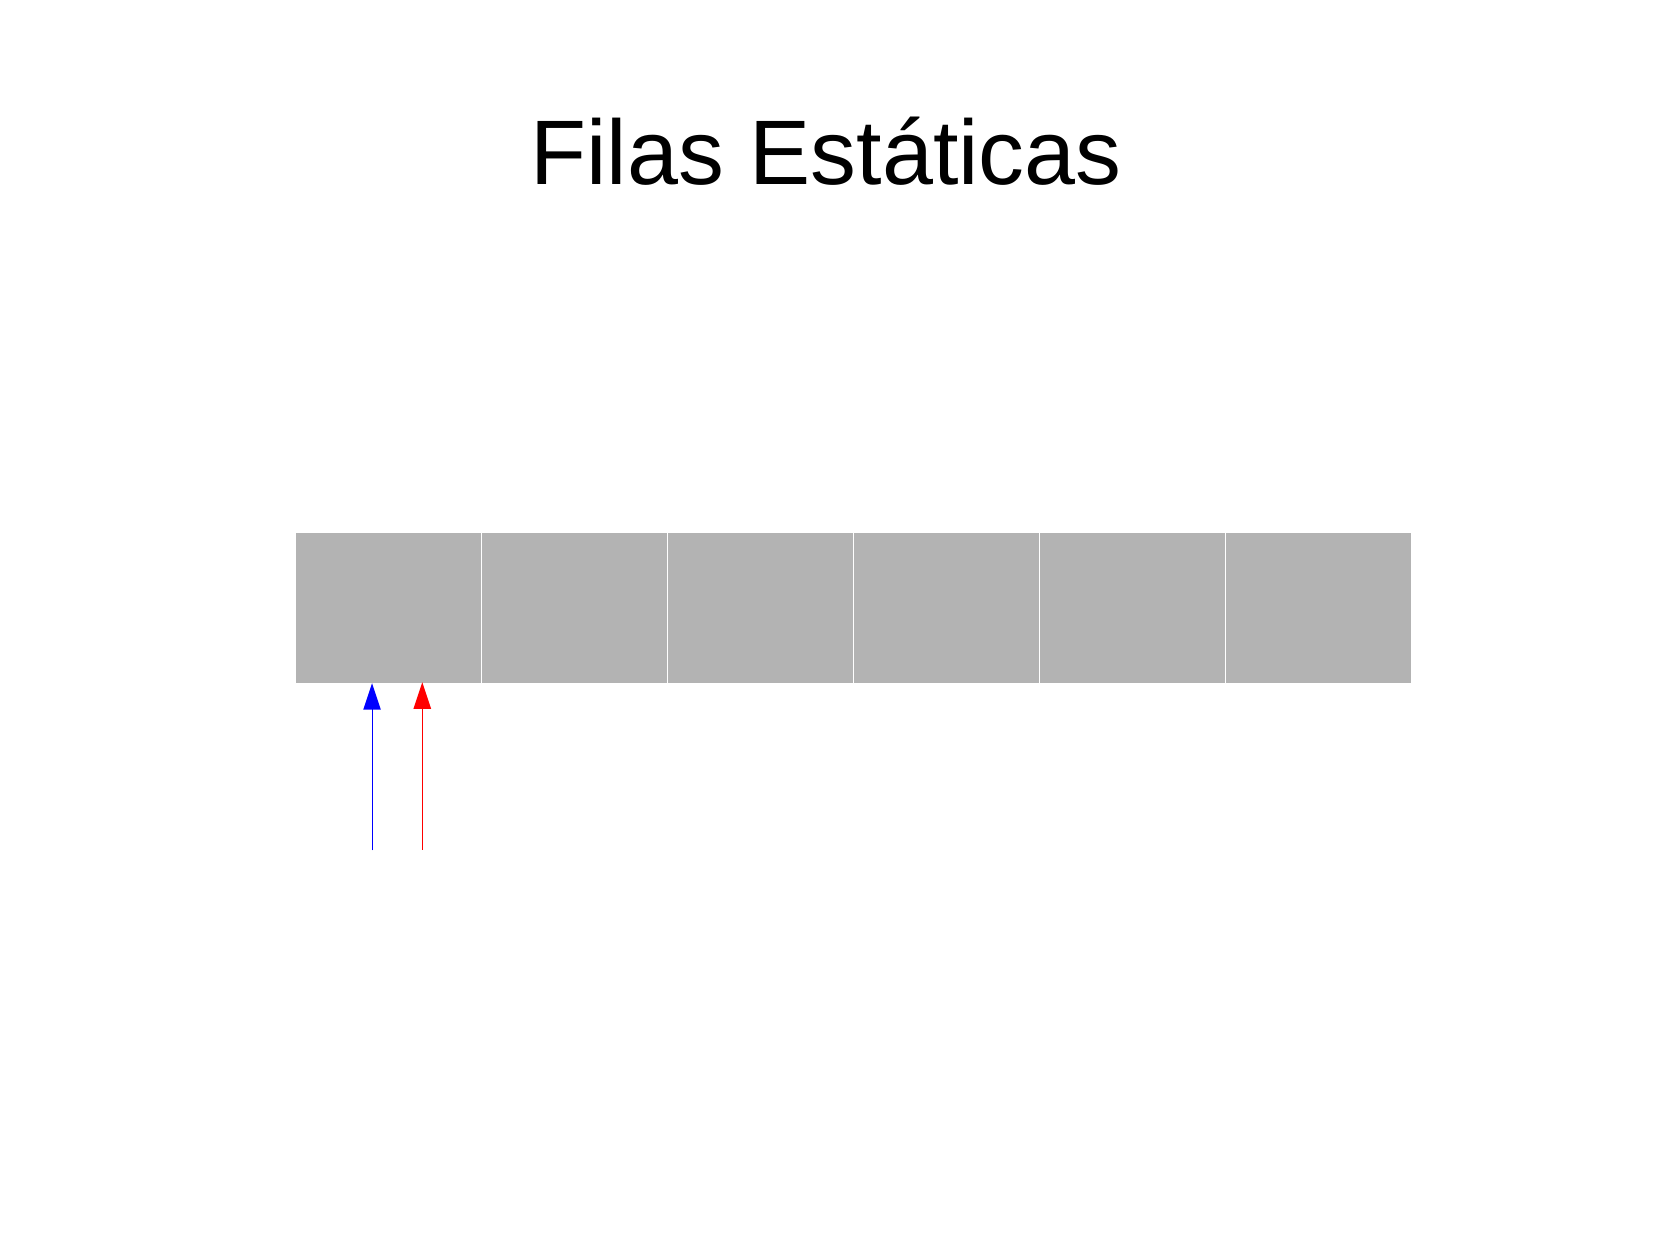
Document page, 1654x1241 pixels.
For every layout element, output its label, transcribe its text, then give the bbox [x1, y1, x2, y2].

table_header [668, 533, 853, 683]
table_header [482, 533, 667, 683]
table_header [1040, 533, 1225, 683]
table_header [296, 533, 481, 683]
title Filas Estáticas [82, 49, 1571, 257]
table_header [1226, 533, 1411, 683]
table_header [854, 533, 1039, 683]
